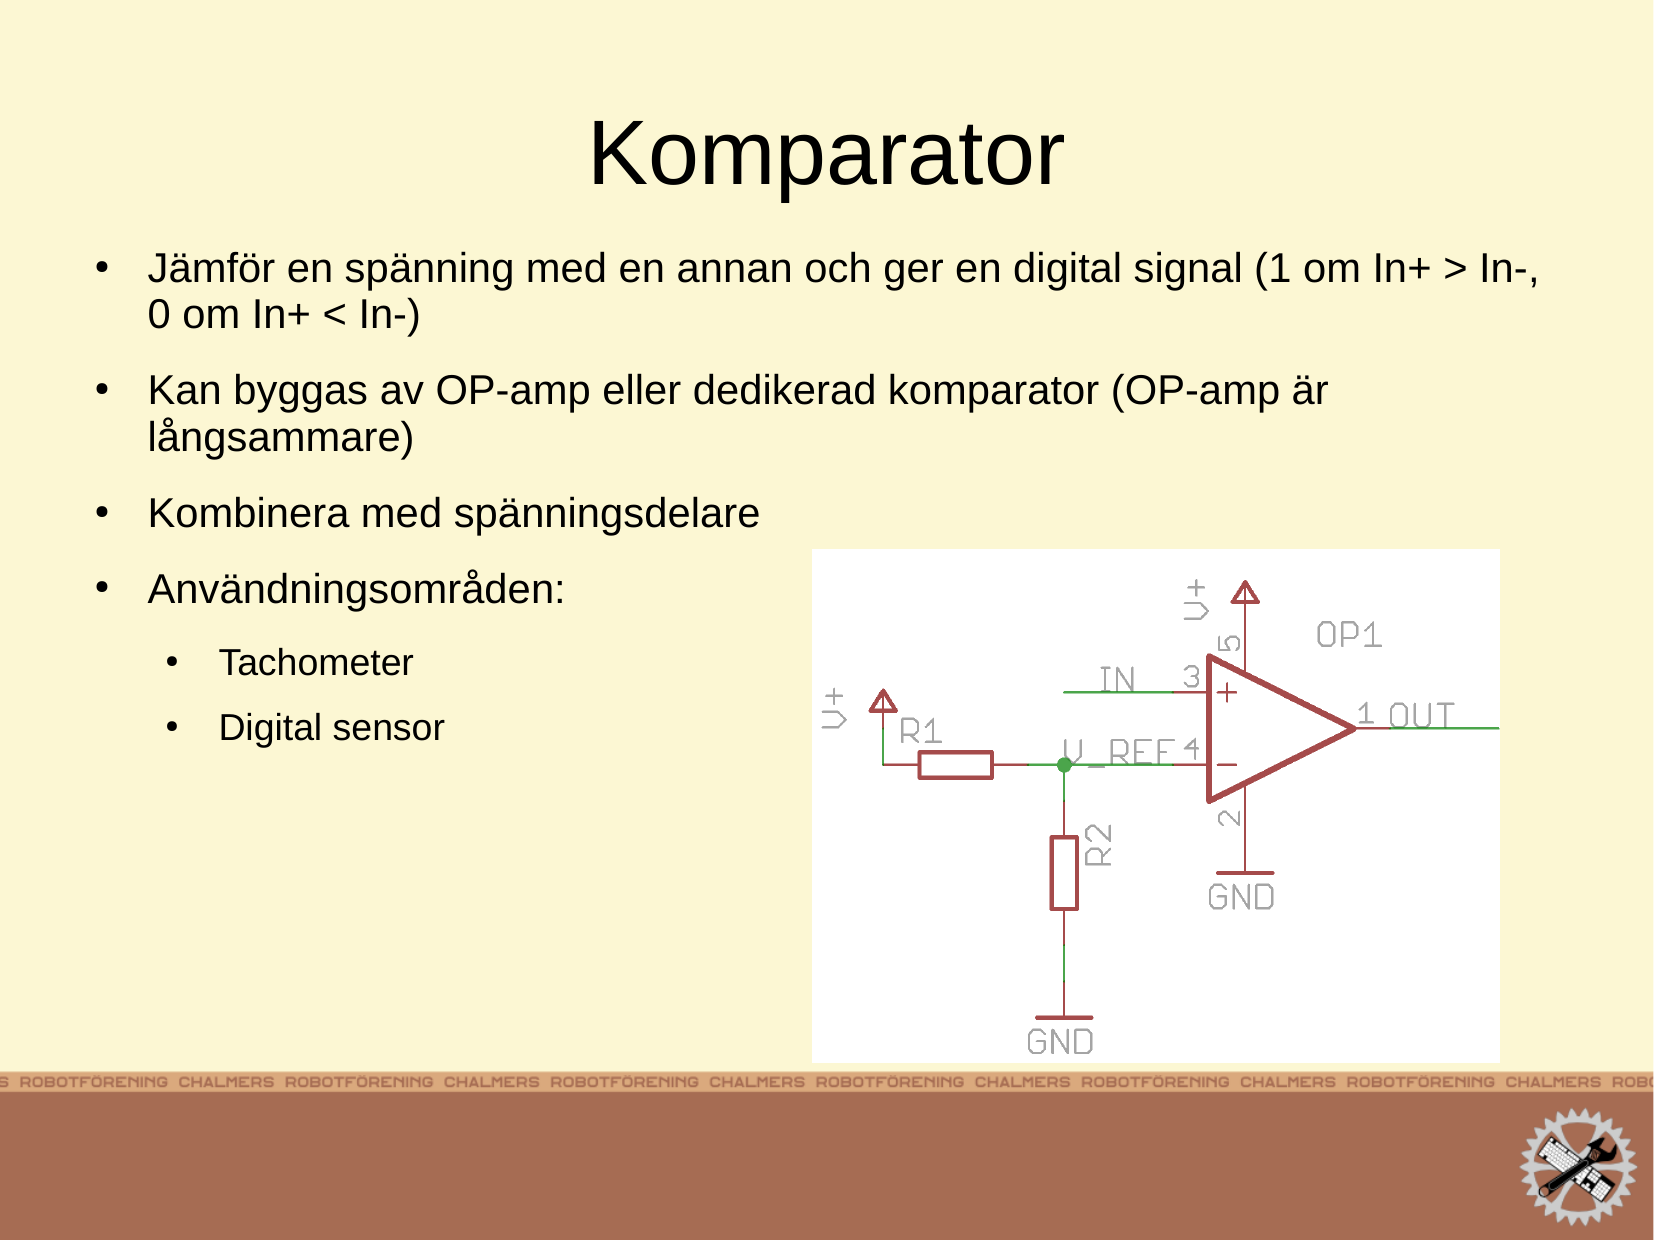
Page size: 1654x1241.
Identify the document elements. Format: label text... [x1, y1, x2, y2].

list Jämför en spänning med en annan och ger en digital signal (1 om In+ > In-, 0 om In+ < In-) Kan byggas av OP-amp eller dedikerad komparator (OP-amp är långsammare) Kombinera med spänningsdelare Användningsområden: Tachometer Digital sensor [76, 244, 1565, 1063]
picture [0, 0, 1654, 1240]
title Komparator [82, 49, 1571, 257]
